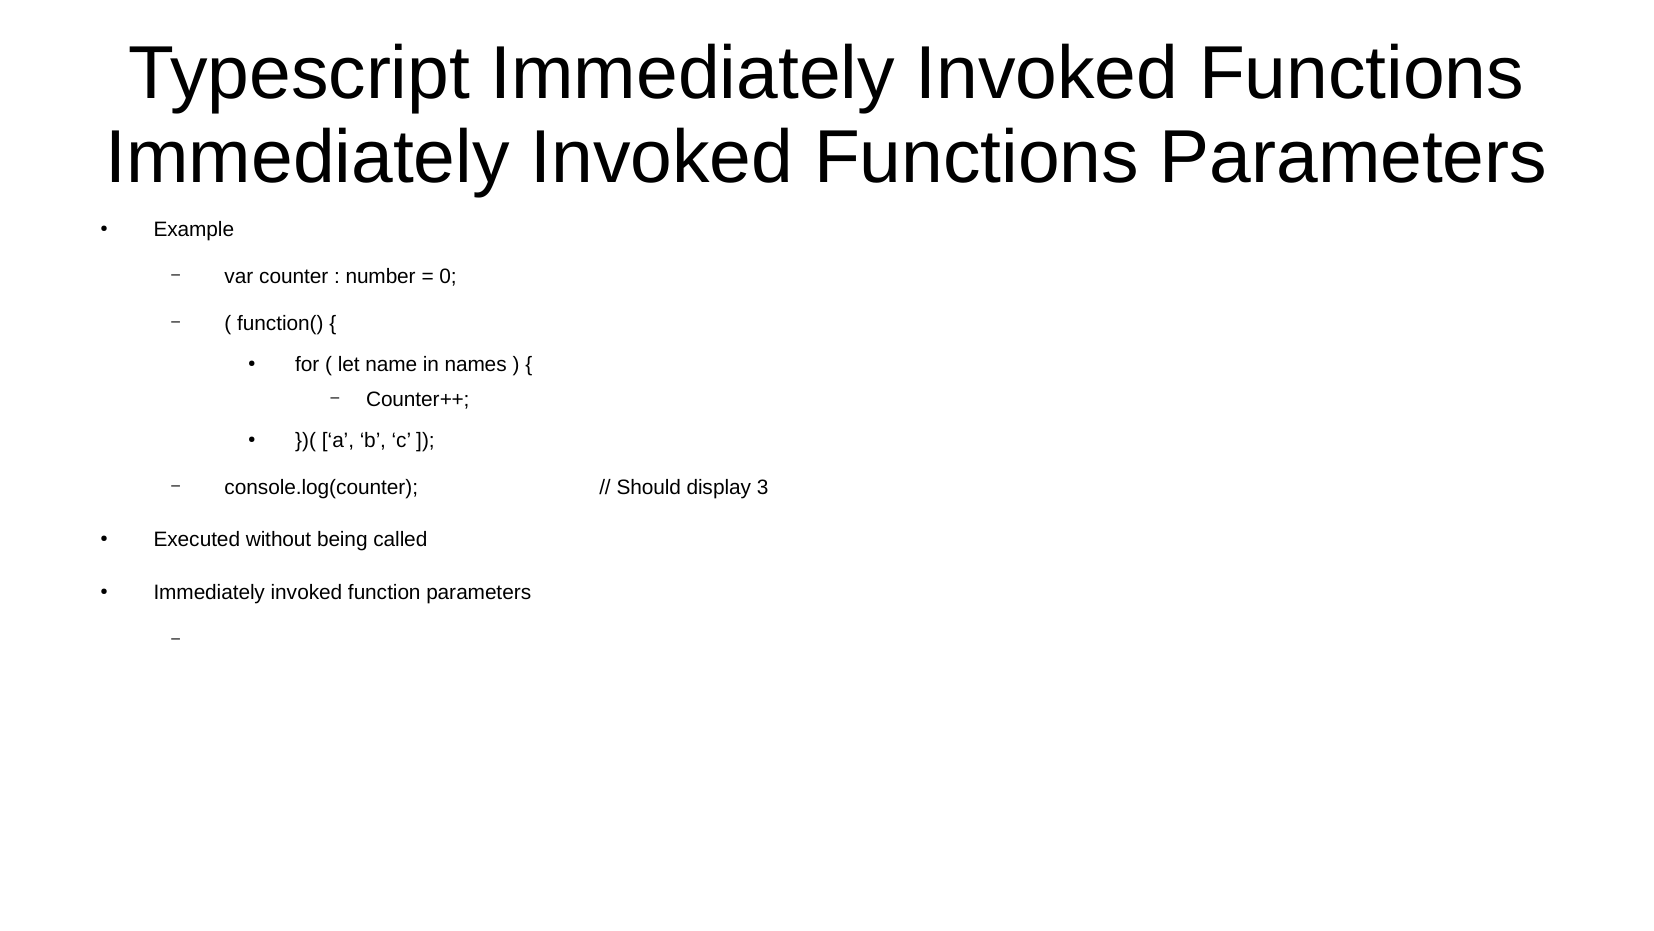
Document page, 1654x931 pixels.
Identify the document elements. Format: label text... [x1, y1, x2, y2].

list Example var counter : number = 0; ( function() { for ( let name in names ) { Counter++; })( [‘a’, ‘b’, ‘c’ ]); console.log(counter); // Should display 3 Executed without being called Immediately invoked function parameters [82, 217, 1576, 916]
title Typescript Immediately Invoked Functions Immediately Invoked Functions Parameters [82, 30, 1571, 199]
